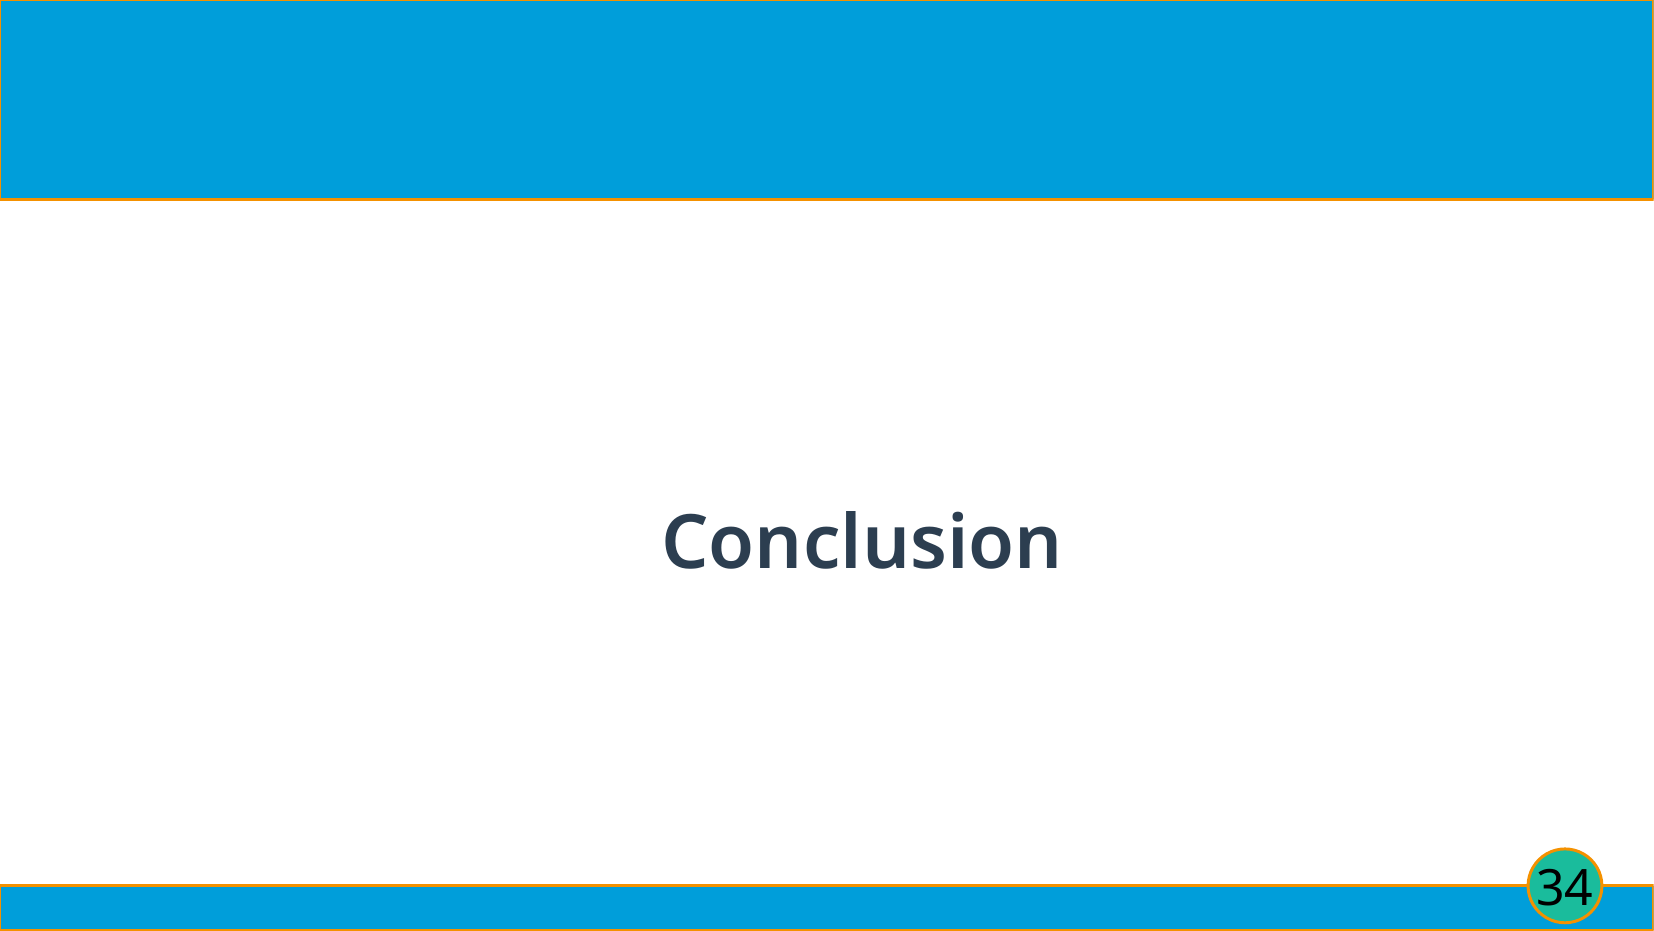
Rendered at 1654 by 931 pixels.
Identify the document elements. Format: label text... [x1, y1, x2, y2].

list Conclusion [82, 217, 1571, 758]
